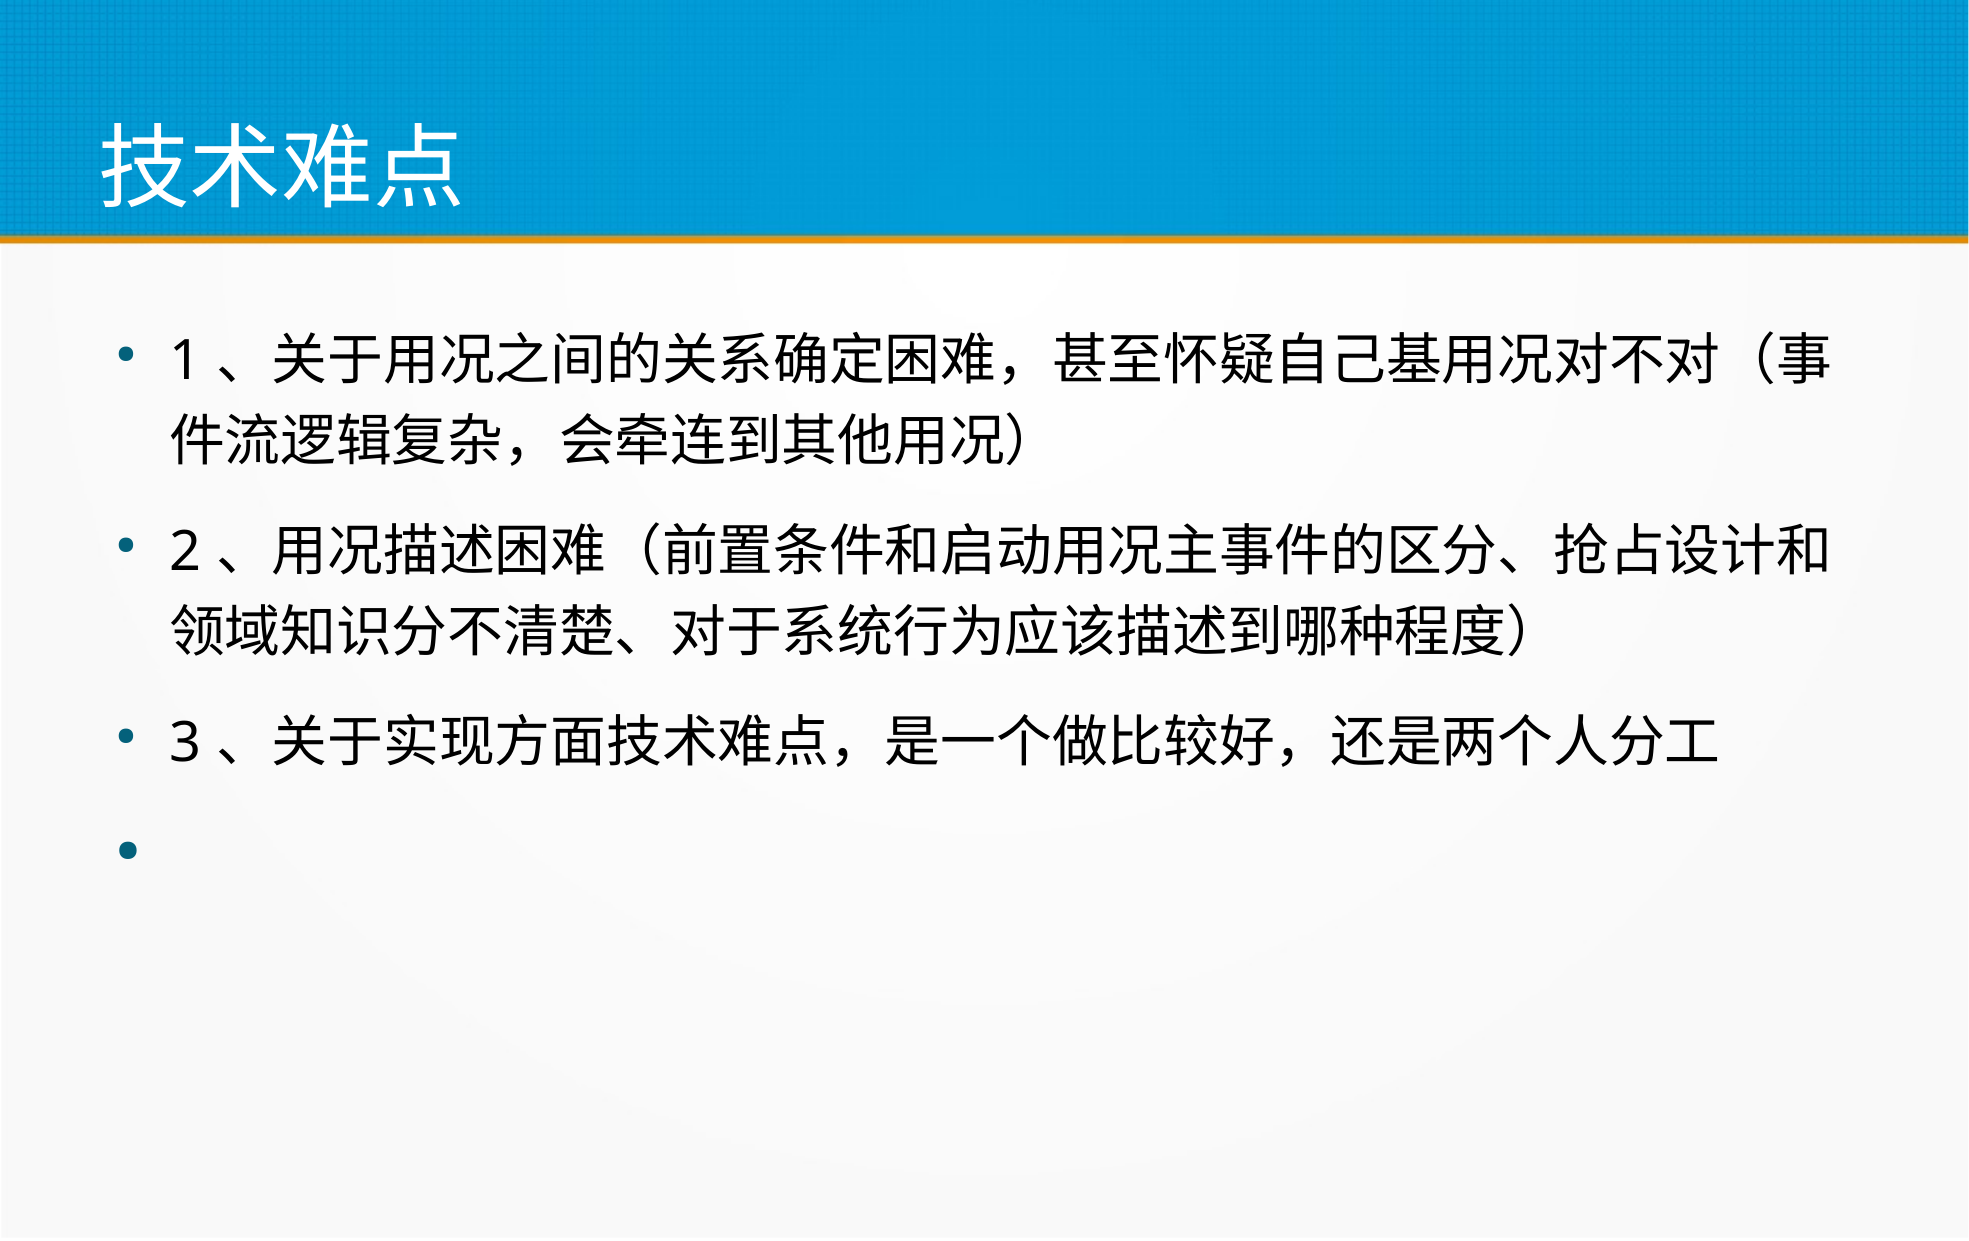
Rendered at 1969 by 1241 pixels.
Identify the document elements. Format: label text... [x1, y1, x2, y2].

list 1、关于用况之间的关系确定困难，甚至怀疑自己基用况对不对（事件流逻辑复杂，会牵连到其他用况） 2、用况描述困难（前置条件和启动用况主事件的区分、抢占设计和领域知识分不清楚、对于系统行为应该描述到哪种程度） 3、关于实现方面技术难点，是一个做比较好，还是两个人分工 [98, 315, 1861, 1081]
title 技术难点 [98, 19, 1870, 227]
picture [0, 233, 1969, 1241]
